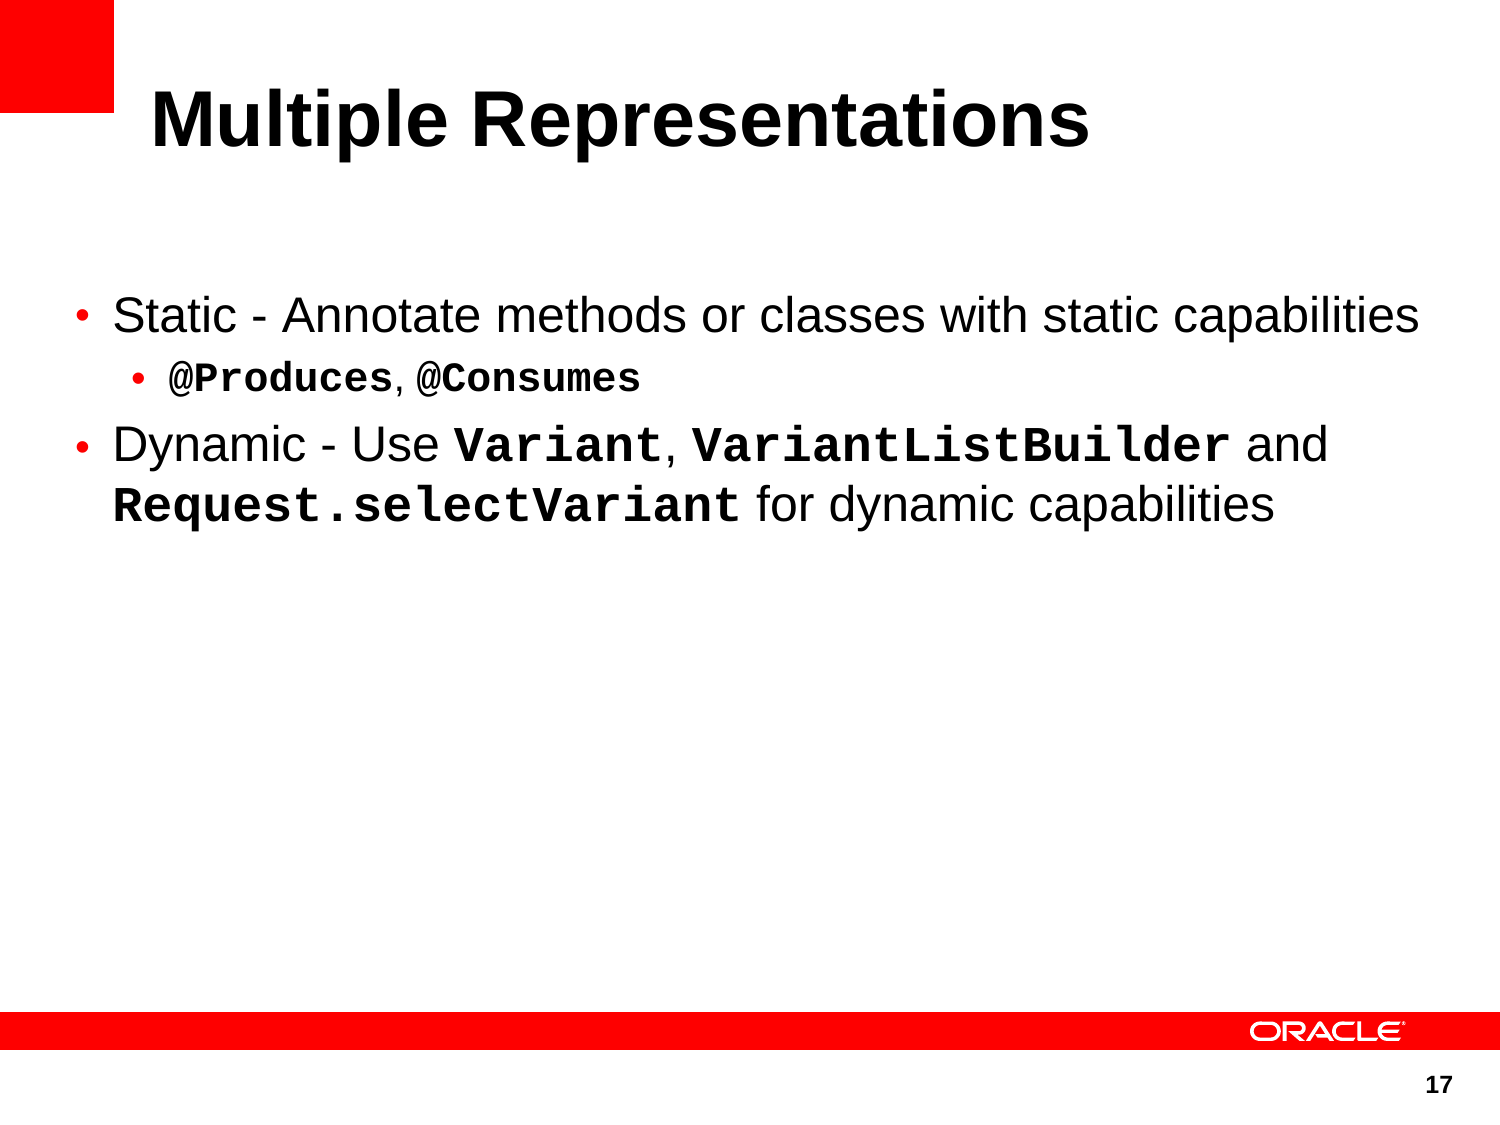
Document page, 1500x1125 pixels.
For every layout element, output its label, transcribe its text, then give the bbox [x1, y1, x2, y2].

picture [0, 1012, 1500, 1050]
list Static - Annotate methods or classes with static capabilities @Produces, @Consumes Dynamic - Use Variant, VariantListBuilder and Request.selectVariant for dynamic capabilities [75, 287, 1426, 600]
title Multiple Representations [150, 75, 1500, 238]
picture [0, 0, 114, 113]
